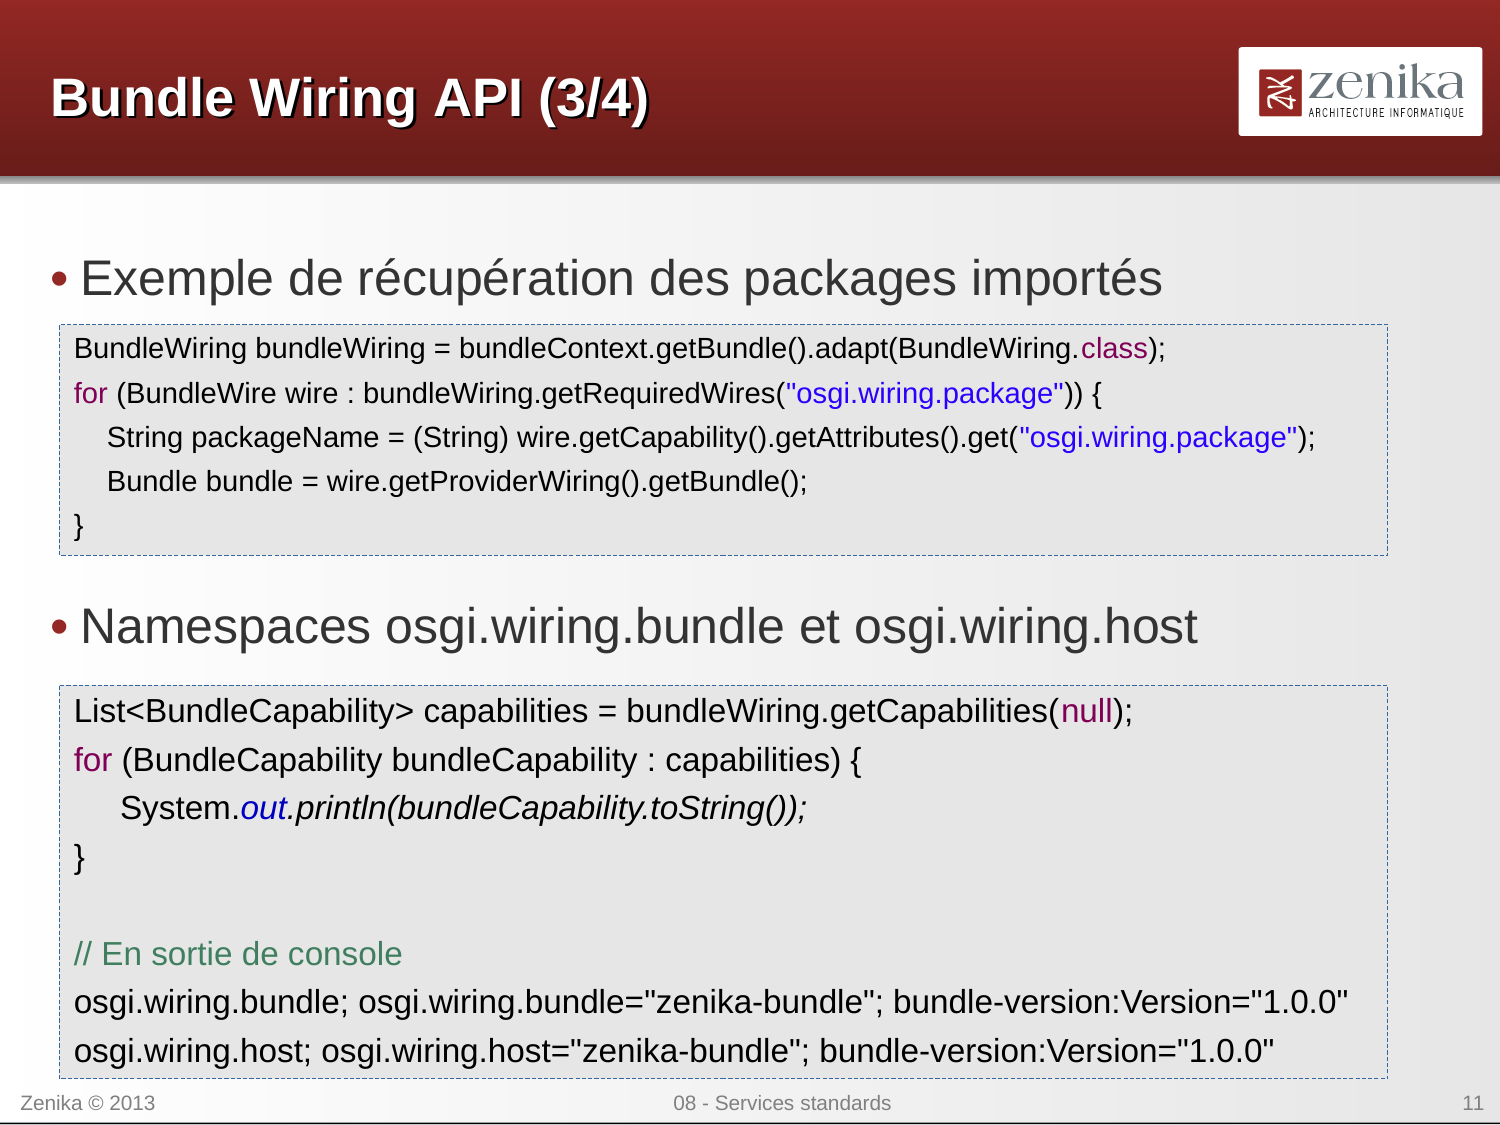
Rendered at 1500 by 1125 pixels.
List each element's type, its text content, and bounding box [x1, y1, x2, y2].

picture [1257, 58, 1464, 125]
title Bundle Wiring API (3/4) [50, 15, 1206, 180]
list BundleWiring bundleWiring = bundleContext.getBundle().adapt(BundleWiring.class); for (BundleWire wire : bundleWiring.getRequiredWires("osgi.wiring.package")) { String packageName = (String) wire.getCapability().getAttributes().get("osgi.wiring.package"); Bundle bundle = wire.getProviderWiring().getBundle(); } [59, 324, 1388, 556]
list Exemple de récupération des packages importés Namespaces osgi.wiring.bundle et osgi.wiring.host [50, 249, 1435, 1079]
list List<BundleCapability> capabilities = bundleWiring.getCapabilities(null); for (BundleCapability bundleCapability : capabilities) { System.out.println(bundleCapability.toString()); } // En sortie de console osgi.wiring.bundle; osgi.wiring.bundle="zenika-bundle"; bundle-version:Version="1.0.0" osgi.wiring.host; osgi.wiring.host="zenika-bundle"; bundle-version:Version="1.0.0" [59, 685, 1388, 1079]
